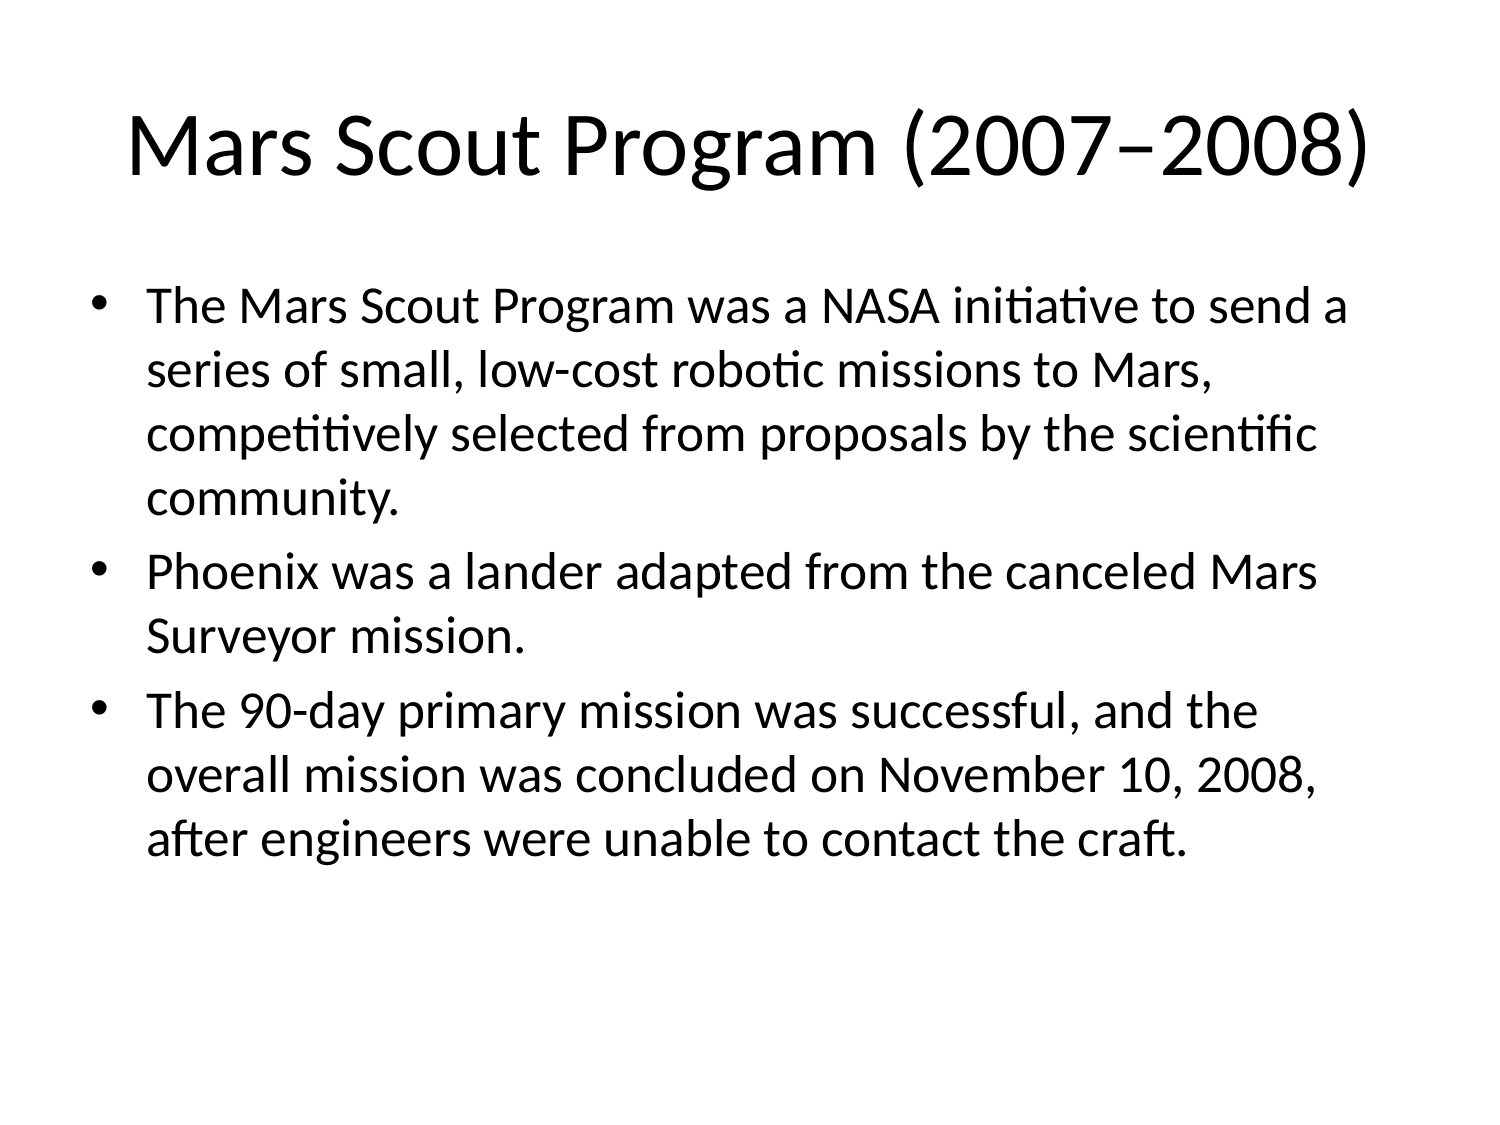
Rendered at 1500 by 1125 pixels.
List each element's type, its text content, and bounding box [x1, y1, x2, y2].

list The Mars Scout Program was a NASA initiative to send a series of small, low-cost robotic missions to Mars, competitively selected from proposals by the scientific community. Phoenix was a lander adapted from the canceled Mars Surveyor mission. The 90-day primary mission was successful, and the overall mission was concluded on November 10, 2008, after engineers were unable to contact the craft. [75, 262, 1425, 1005]
title Mars Scout Program (2007–2008) [75, 45, 1425, 233]
